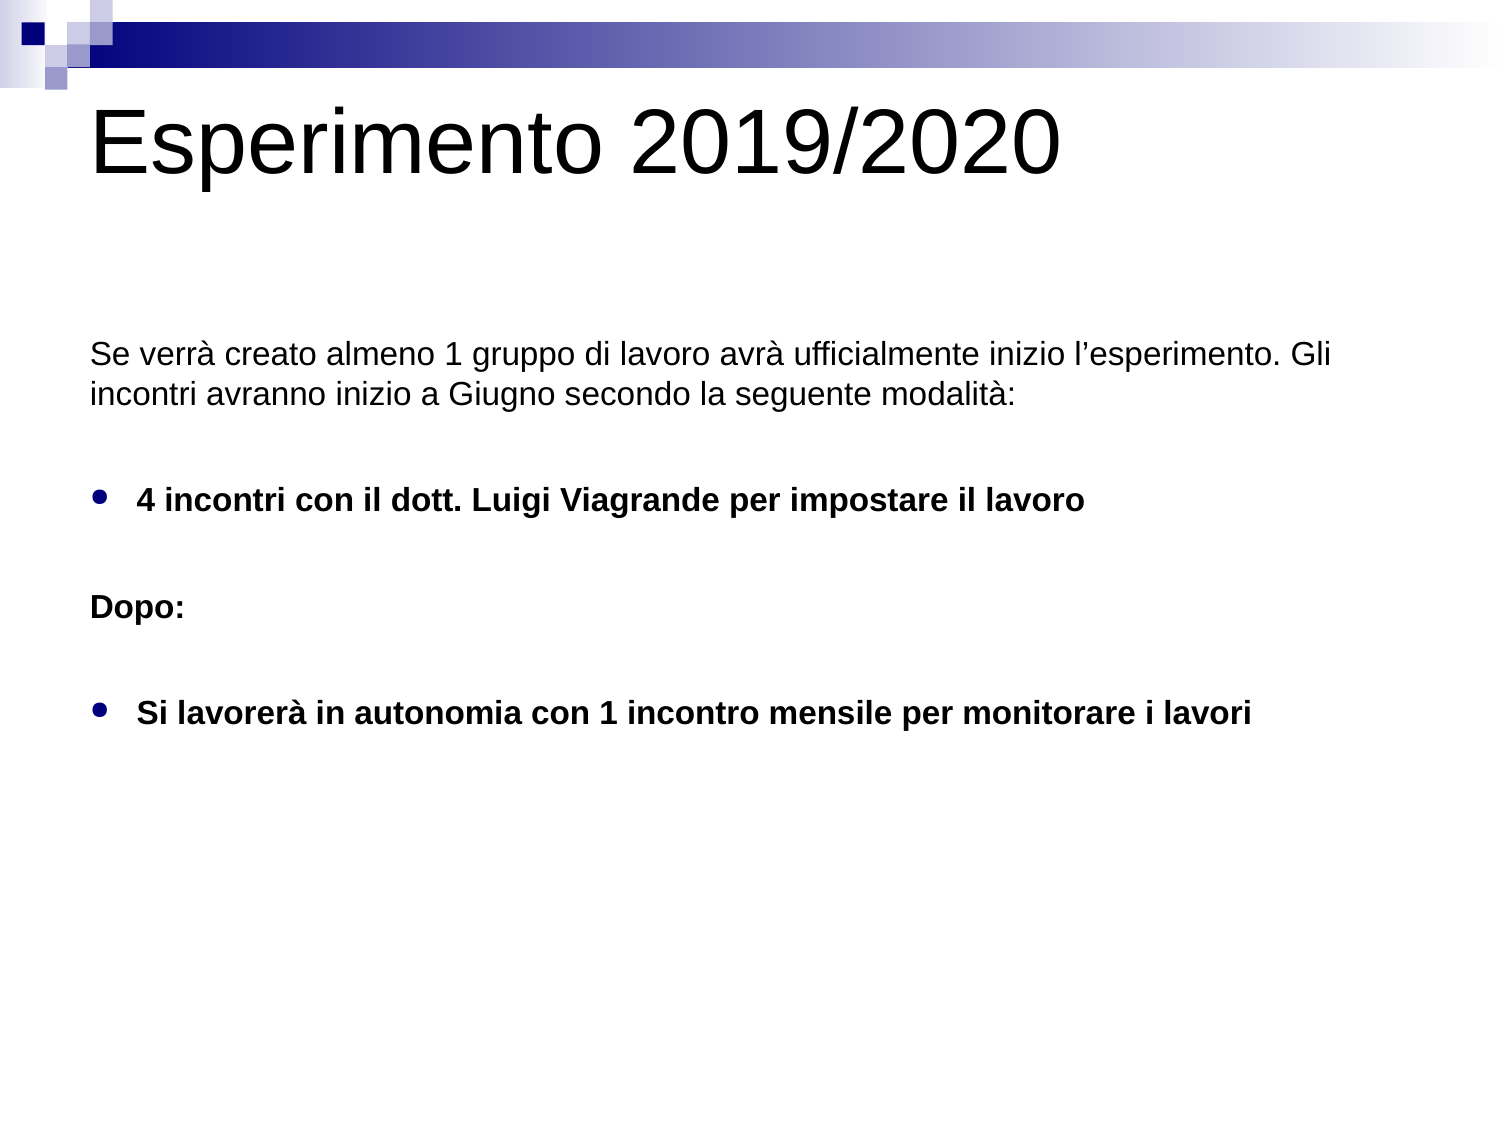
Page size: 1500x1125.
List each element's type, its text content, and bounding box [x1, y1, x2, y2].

list Se verrà creato almeno 1 gruppo di lavoro avrà ufficialmente inizio l’esperimento. Gli incontri avranno inizio a Giugno secondo la seguente modalità: 4 incontri con il dott. Luigi Viagrande per impostare il lavoro Dopo: Si lavorerà in autonomia con 1 incontro mensile per monitorare i lavori [75, 324, 1425, 963]
title Esperimento 2019/2020 [75, 75, 1425, 300]
